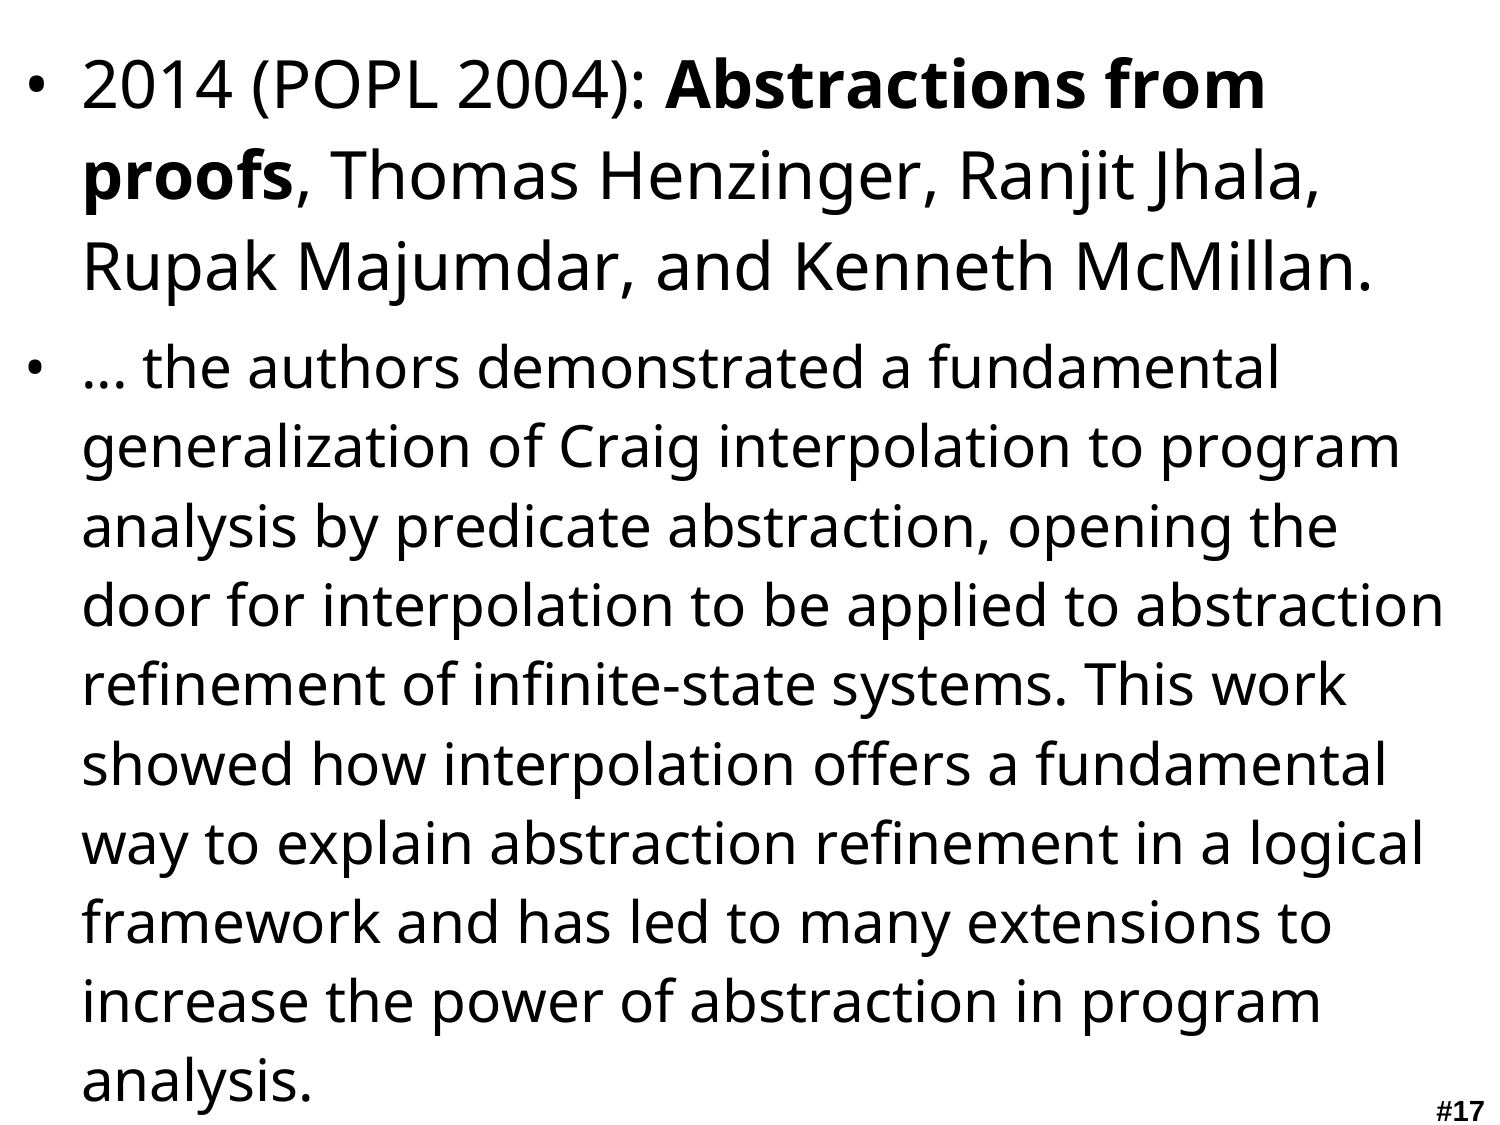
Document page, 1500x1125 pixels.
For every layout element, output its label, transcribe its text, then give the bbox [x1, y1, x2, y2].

list 2014 (POPL 2004): Abstractions from proofs, Thomas Henzinger, Ranjit Jhala, Rupak Majumdar, and Kenneth McMillan. ... the authors demonstrated a fundamental generalization of Craig interpolation to program analysis by predicate abstraction, opening the door for interpolation to be applied to abstraction refinement of infinite-state systems. This work showed how interpolation offers a fundamental way to explain abstraction refinement in a logical framework and has led to many extensions to increase the power of abstraction in program analysis. [24, 37, 1476, 1101]
